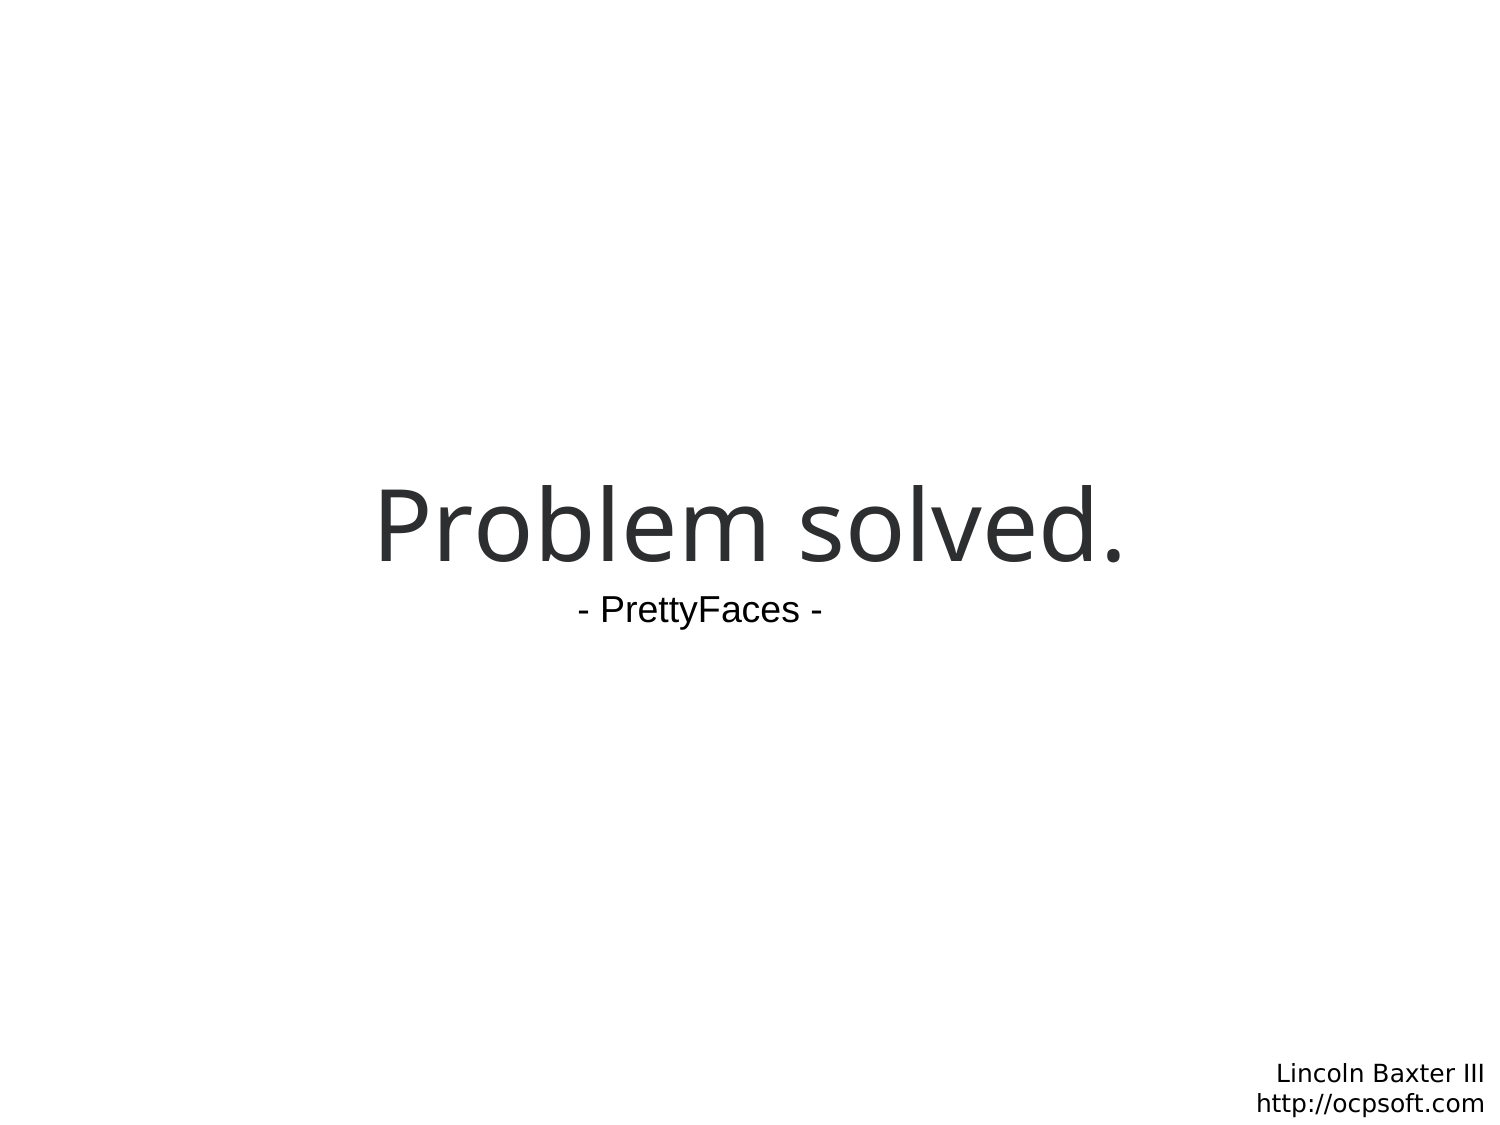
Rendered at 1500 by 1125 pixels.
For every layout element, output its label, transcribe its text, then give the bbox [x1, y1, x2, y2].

text_box - PrettyFaces - [562, 577, 901, 638]
subtitle Problem solved. [75, 119, 1425, 923]
